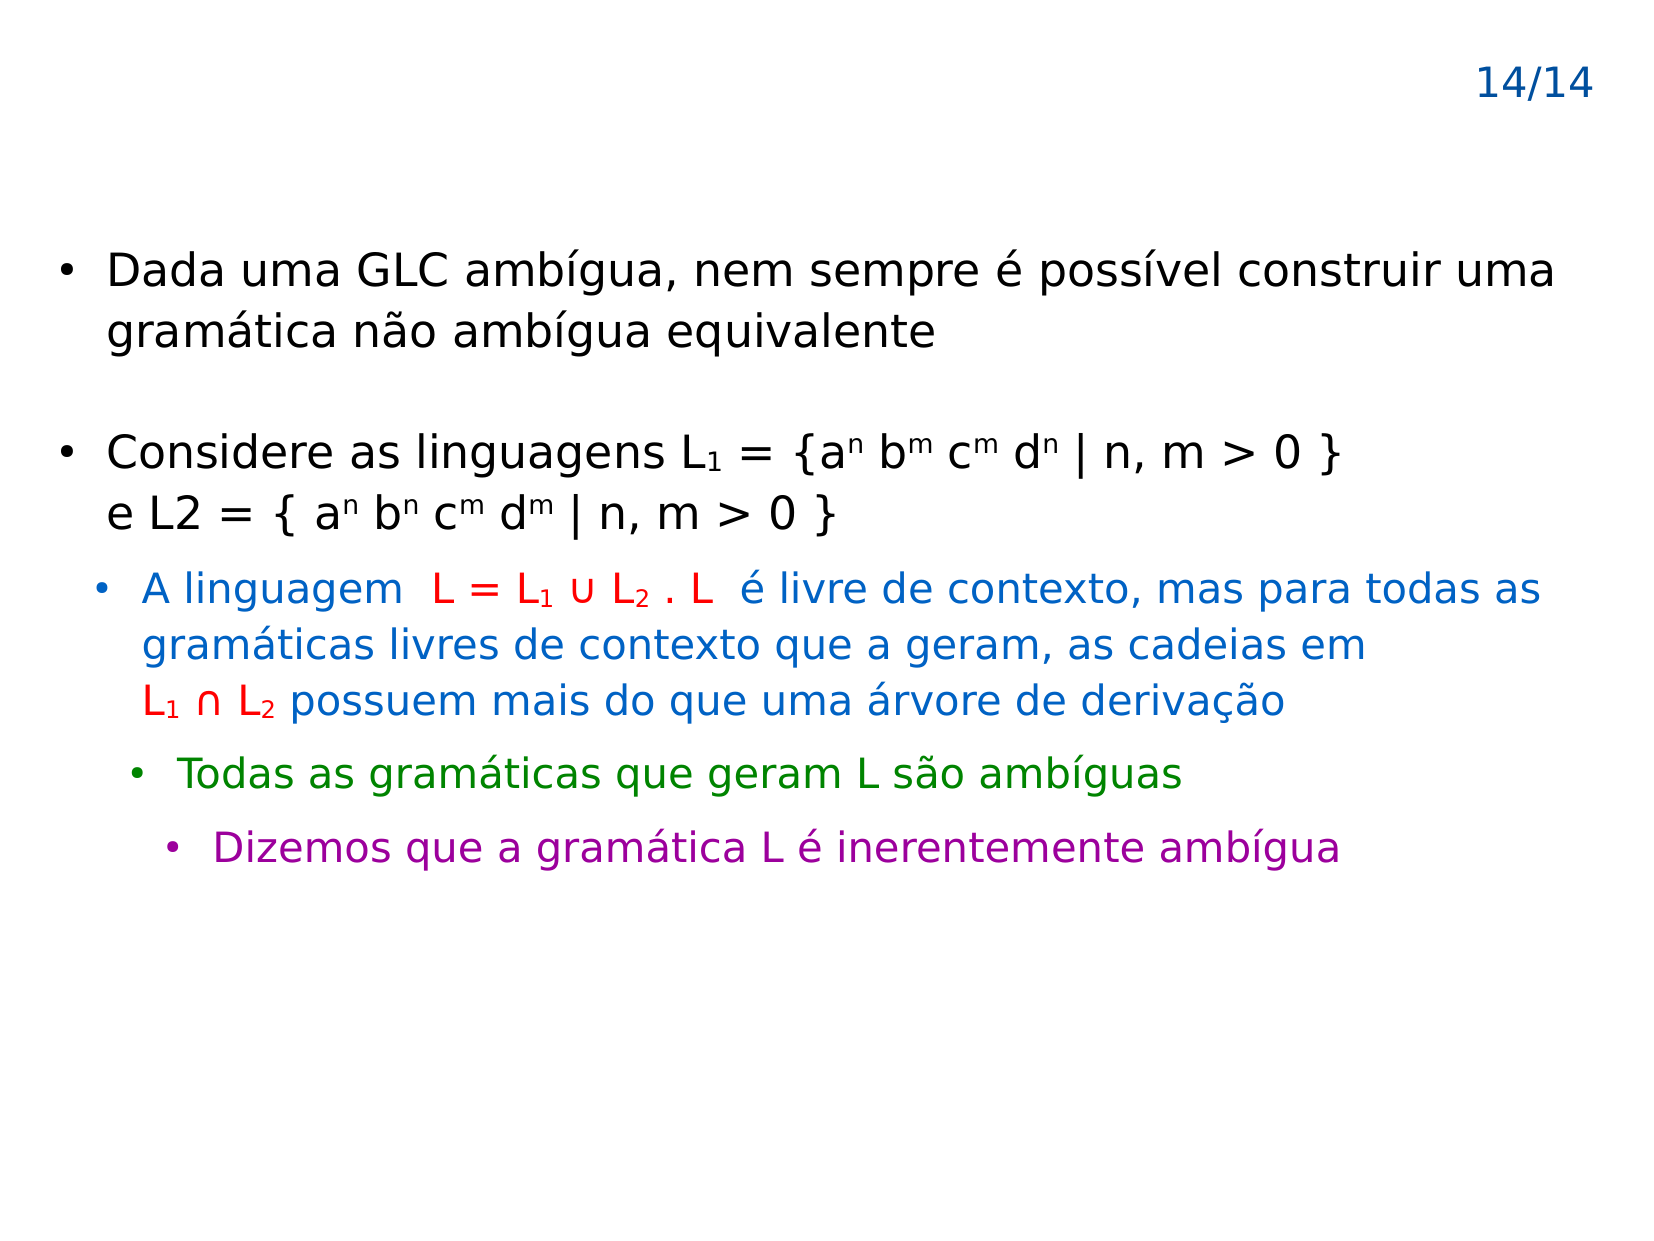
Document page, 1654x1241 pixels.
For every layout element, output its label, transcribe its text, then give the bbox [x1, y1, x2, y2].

list Dada uma GLC ambígua, nem sempre é possível construir uma gramática não ambígua equivalente Considere as linguagens L1 = {an bm cm dn | n, m > 0 } e L2 = { an bn cm dm | n, m > 0 } A linguagem L = L1 ∪ L2 . L é livre de contexto, mas para todas as gramáticas livres de contexto que a geram, as cadeias em L1 ∩ L2 possuem mais do que uma árvore de derivação Todas as gramáticas que geram L são ambíguas Dizemos que a gramática L é inerentemente ambígua [59, 236, 1595, 1211]
